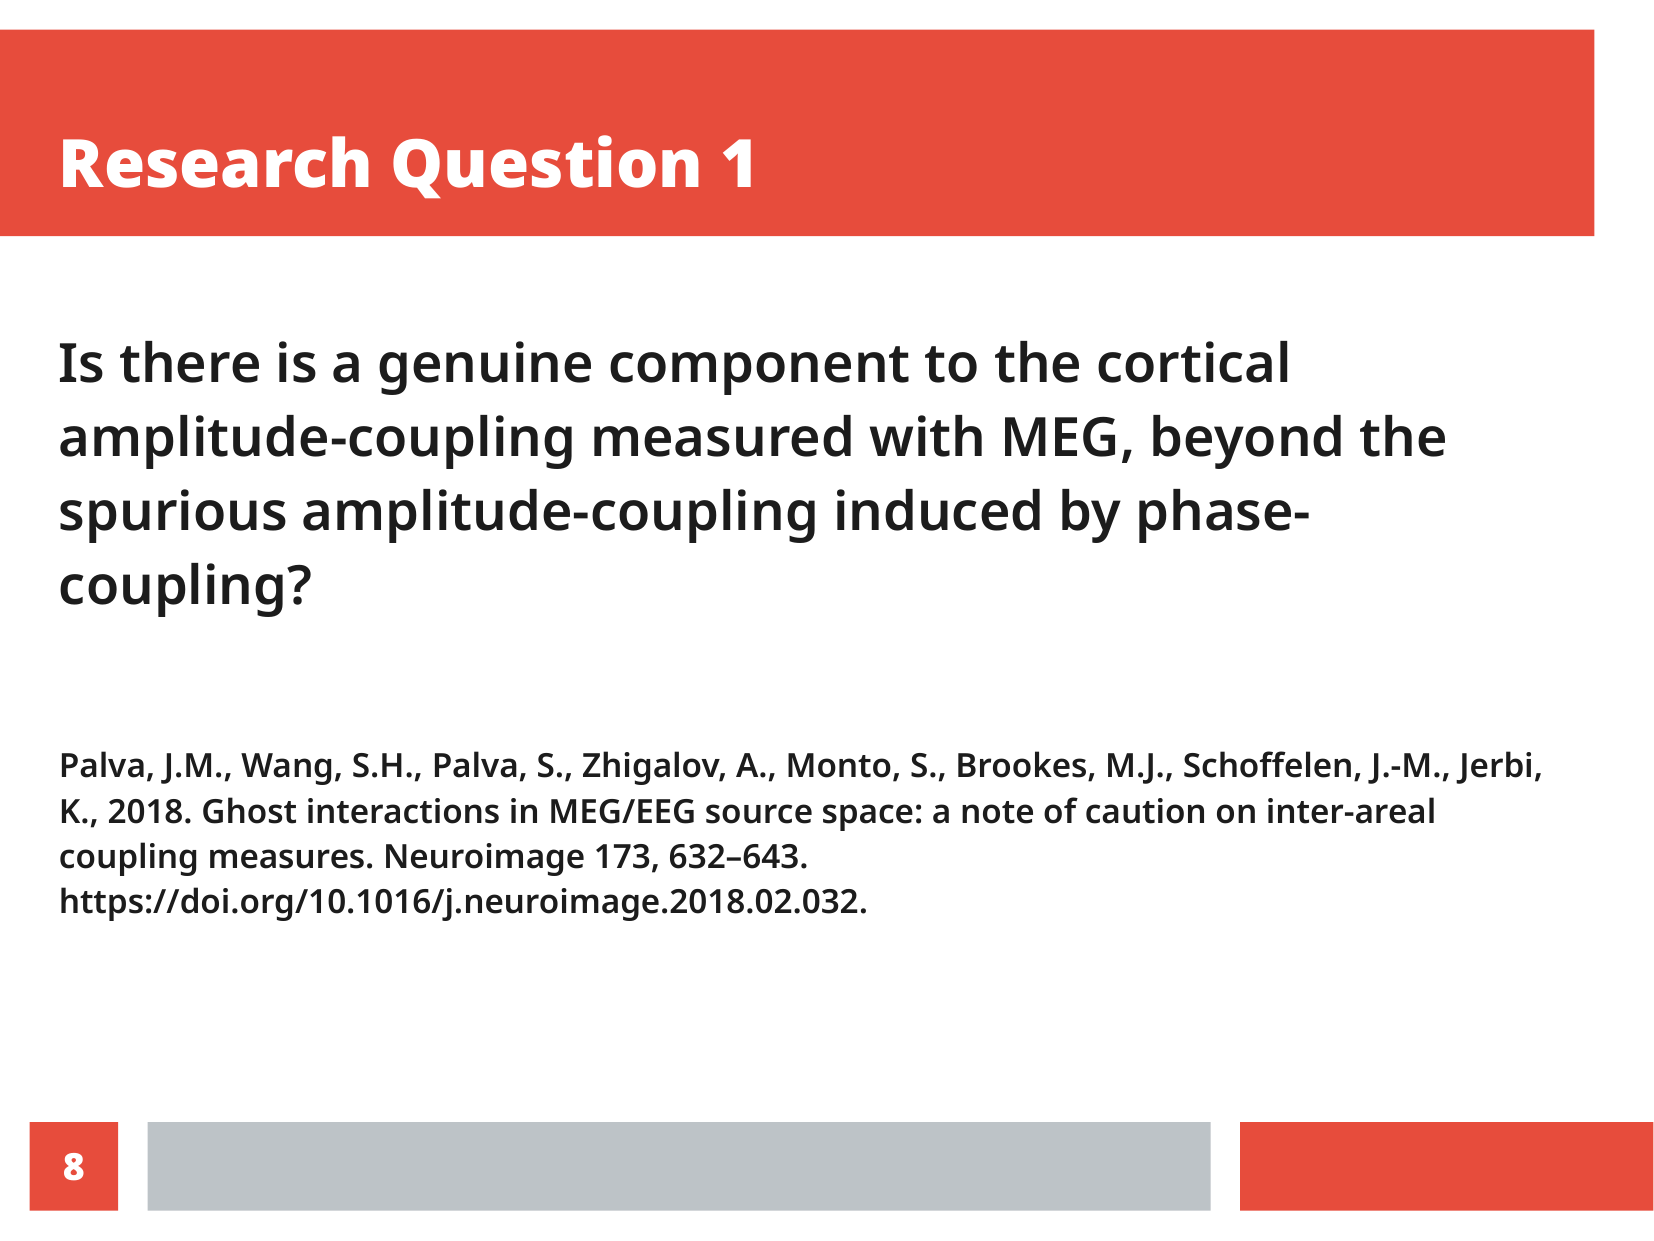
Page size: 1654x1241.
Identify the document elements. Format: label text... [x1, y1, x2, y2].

list Is there is a genuine component to the cortical amplitude-coupling measured with MEG, beyond the spurious amplitude-coupling induced by phase-coupling? Palva, J.M., Wang, S.H., Palva, S., Zhigalov, A., Monto, S., Brookes, M.J., Schoffelen, J.-M., Jerbi, K., 2018. Ghost interactions in MEG/EEG source space: a note of caution on inter-areal coupling measures. Neuroimage 173, 632–643. https://doi.org/10.1016/j.neuroimage.2018.02.032. [59, 324, 1565, 1093]
title Research Question 1 [59, 59, 1595, 207]
